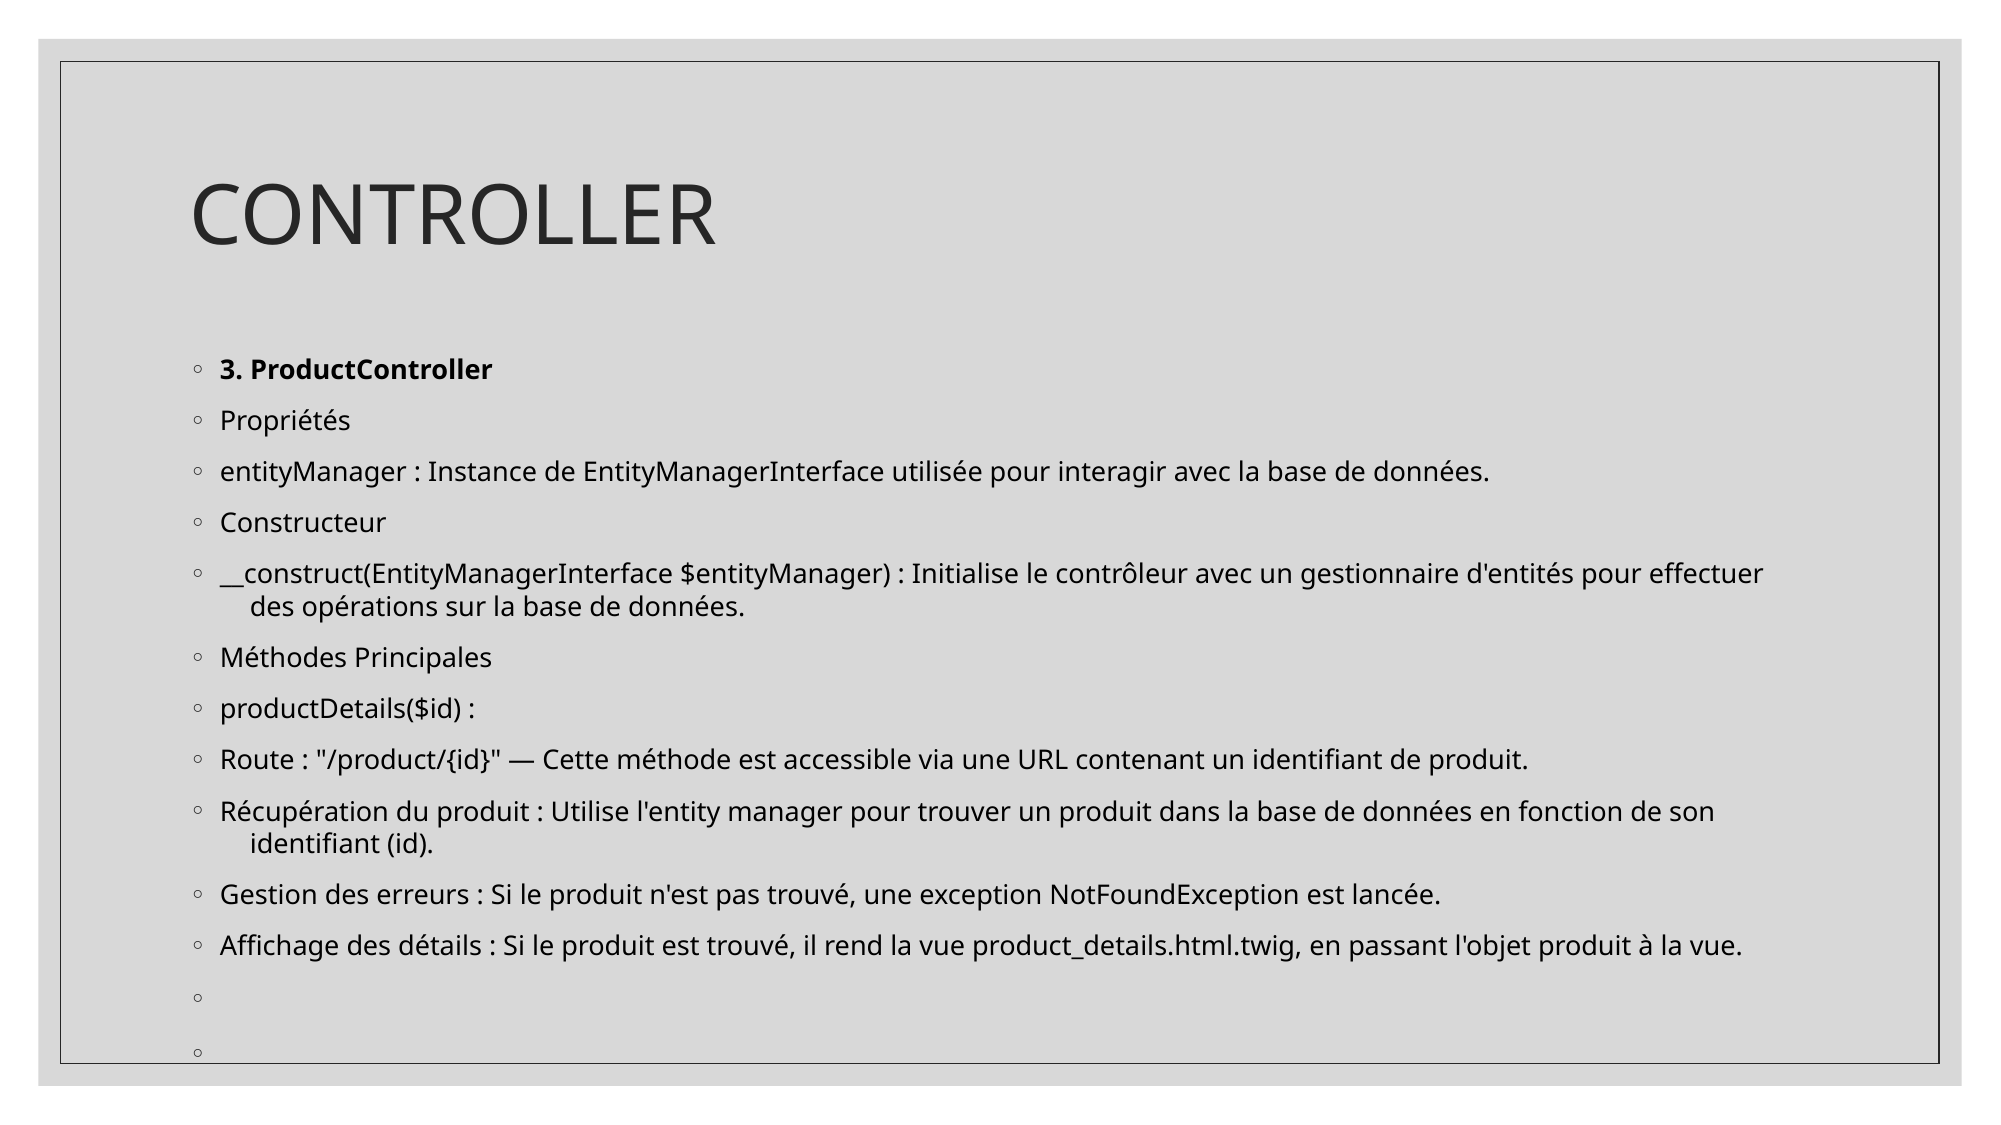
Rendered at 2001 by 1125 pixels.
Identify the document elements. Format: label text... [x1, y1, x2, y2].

title CONTROLLER [174, 105, 1825, 331]
list 3. ProductController Propriétés entityManager : Instance de EntityManagerInterface utilisée pour interagir avec la base de données. Constructeur __construct(EntityManagerInterface $entityManager) : Initialise le contrôleur avec un gestionnaire d'entités pour effectuer des opérations sur la base de données. Méthodes Principales productDetails($id) : Route : "/product/{id}" — Cette méthode est accessible via une URL contenant un identifiant de produit. Récupération du produit : Utilise l'entity manager pour trouver un produit dans la base de données en fonction de son identifiant (id). Gestion des erreurs : Si le produit n'est pas trouvé, une exception NotFoundException est lancée. Affichage des détails : Si le produit est trouvé, il rend la vue product_details.html.twig, en passant l'objet produit à la vue. [174, 345, 1825, 977]
